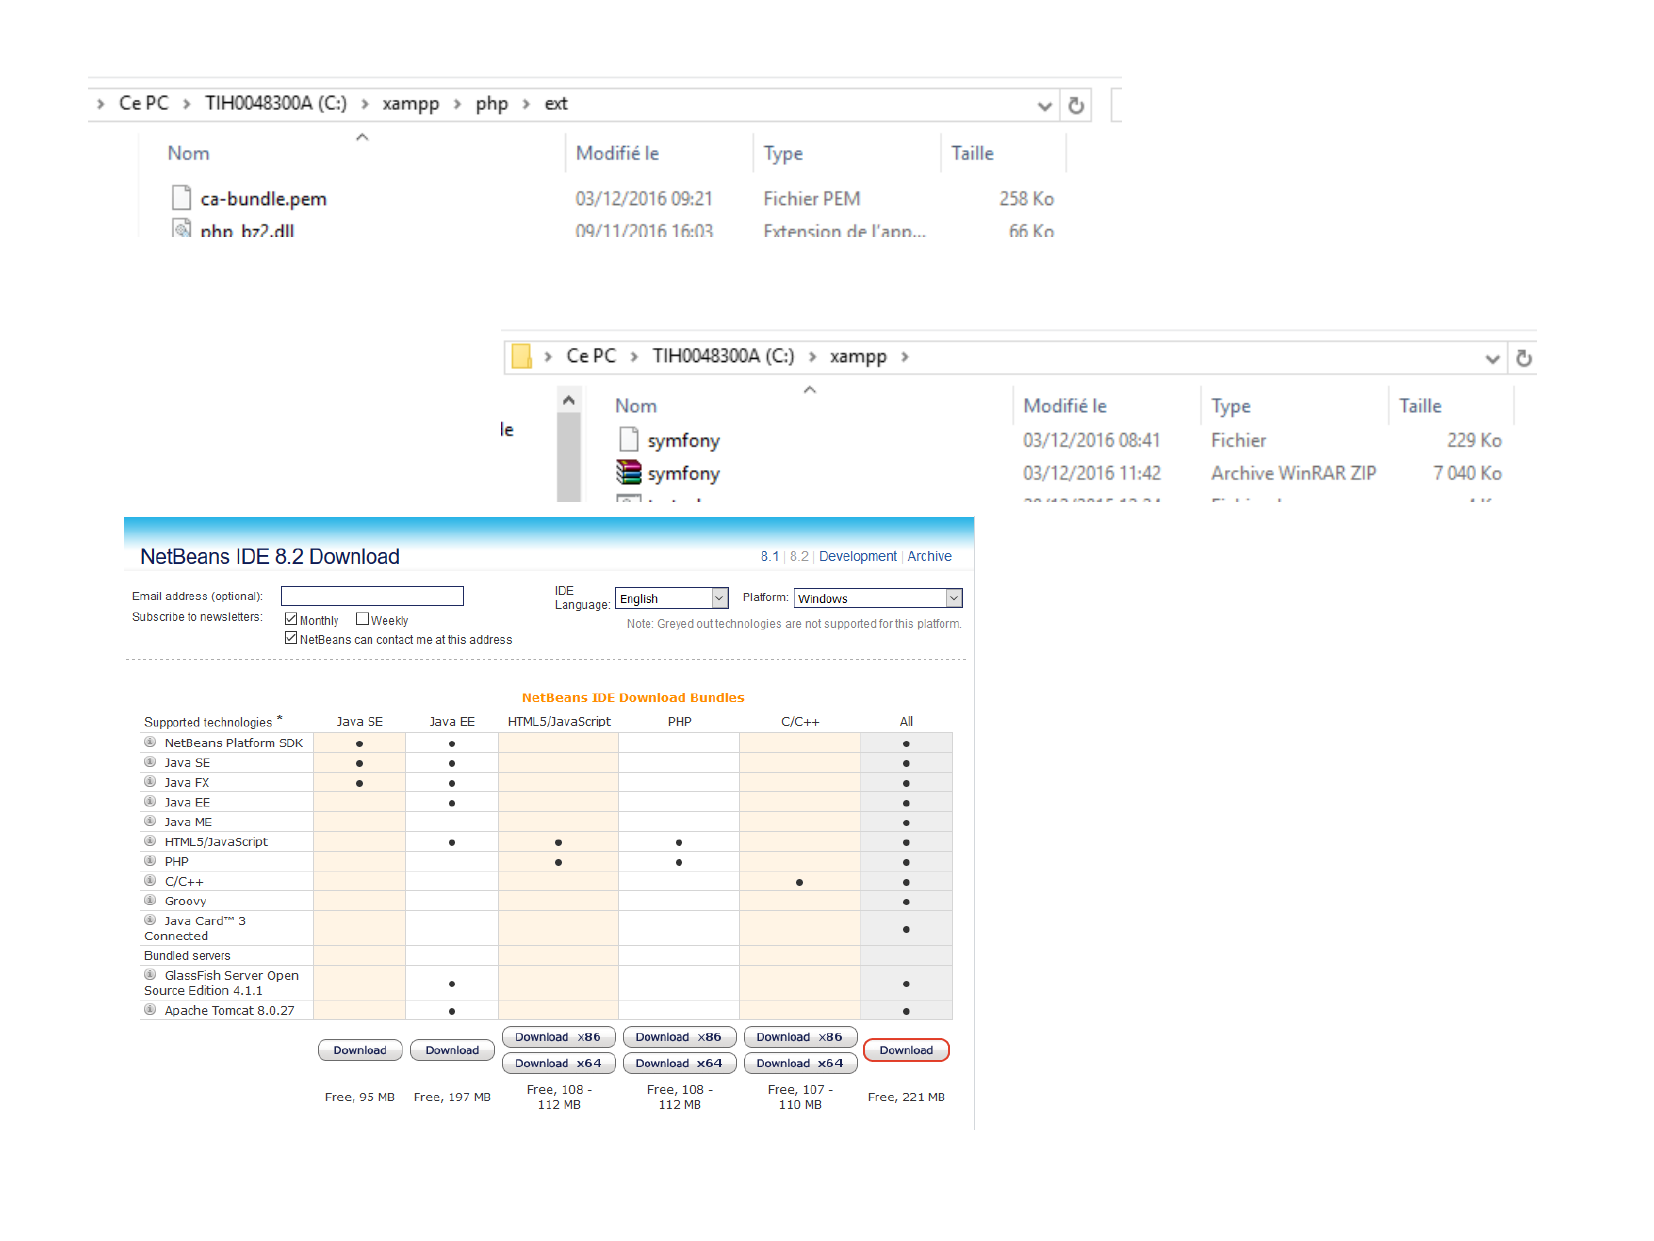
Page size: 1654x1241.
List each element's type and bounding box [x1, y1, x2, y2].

picture [124, 516, 975, 1130]
picture [501, 300, 1537, 502]
picture [88, 44, 1122, 237]
